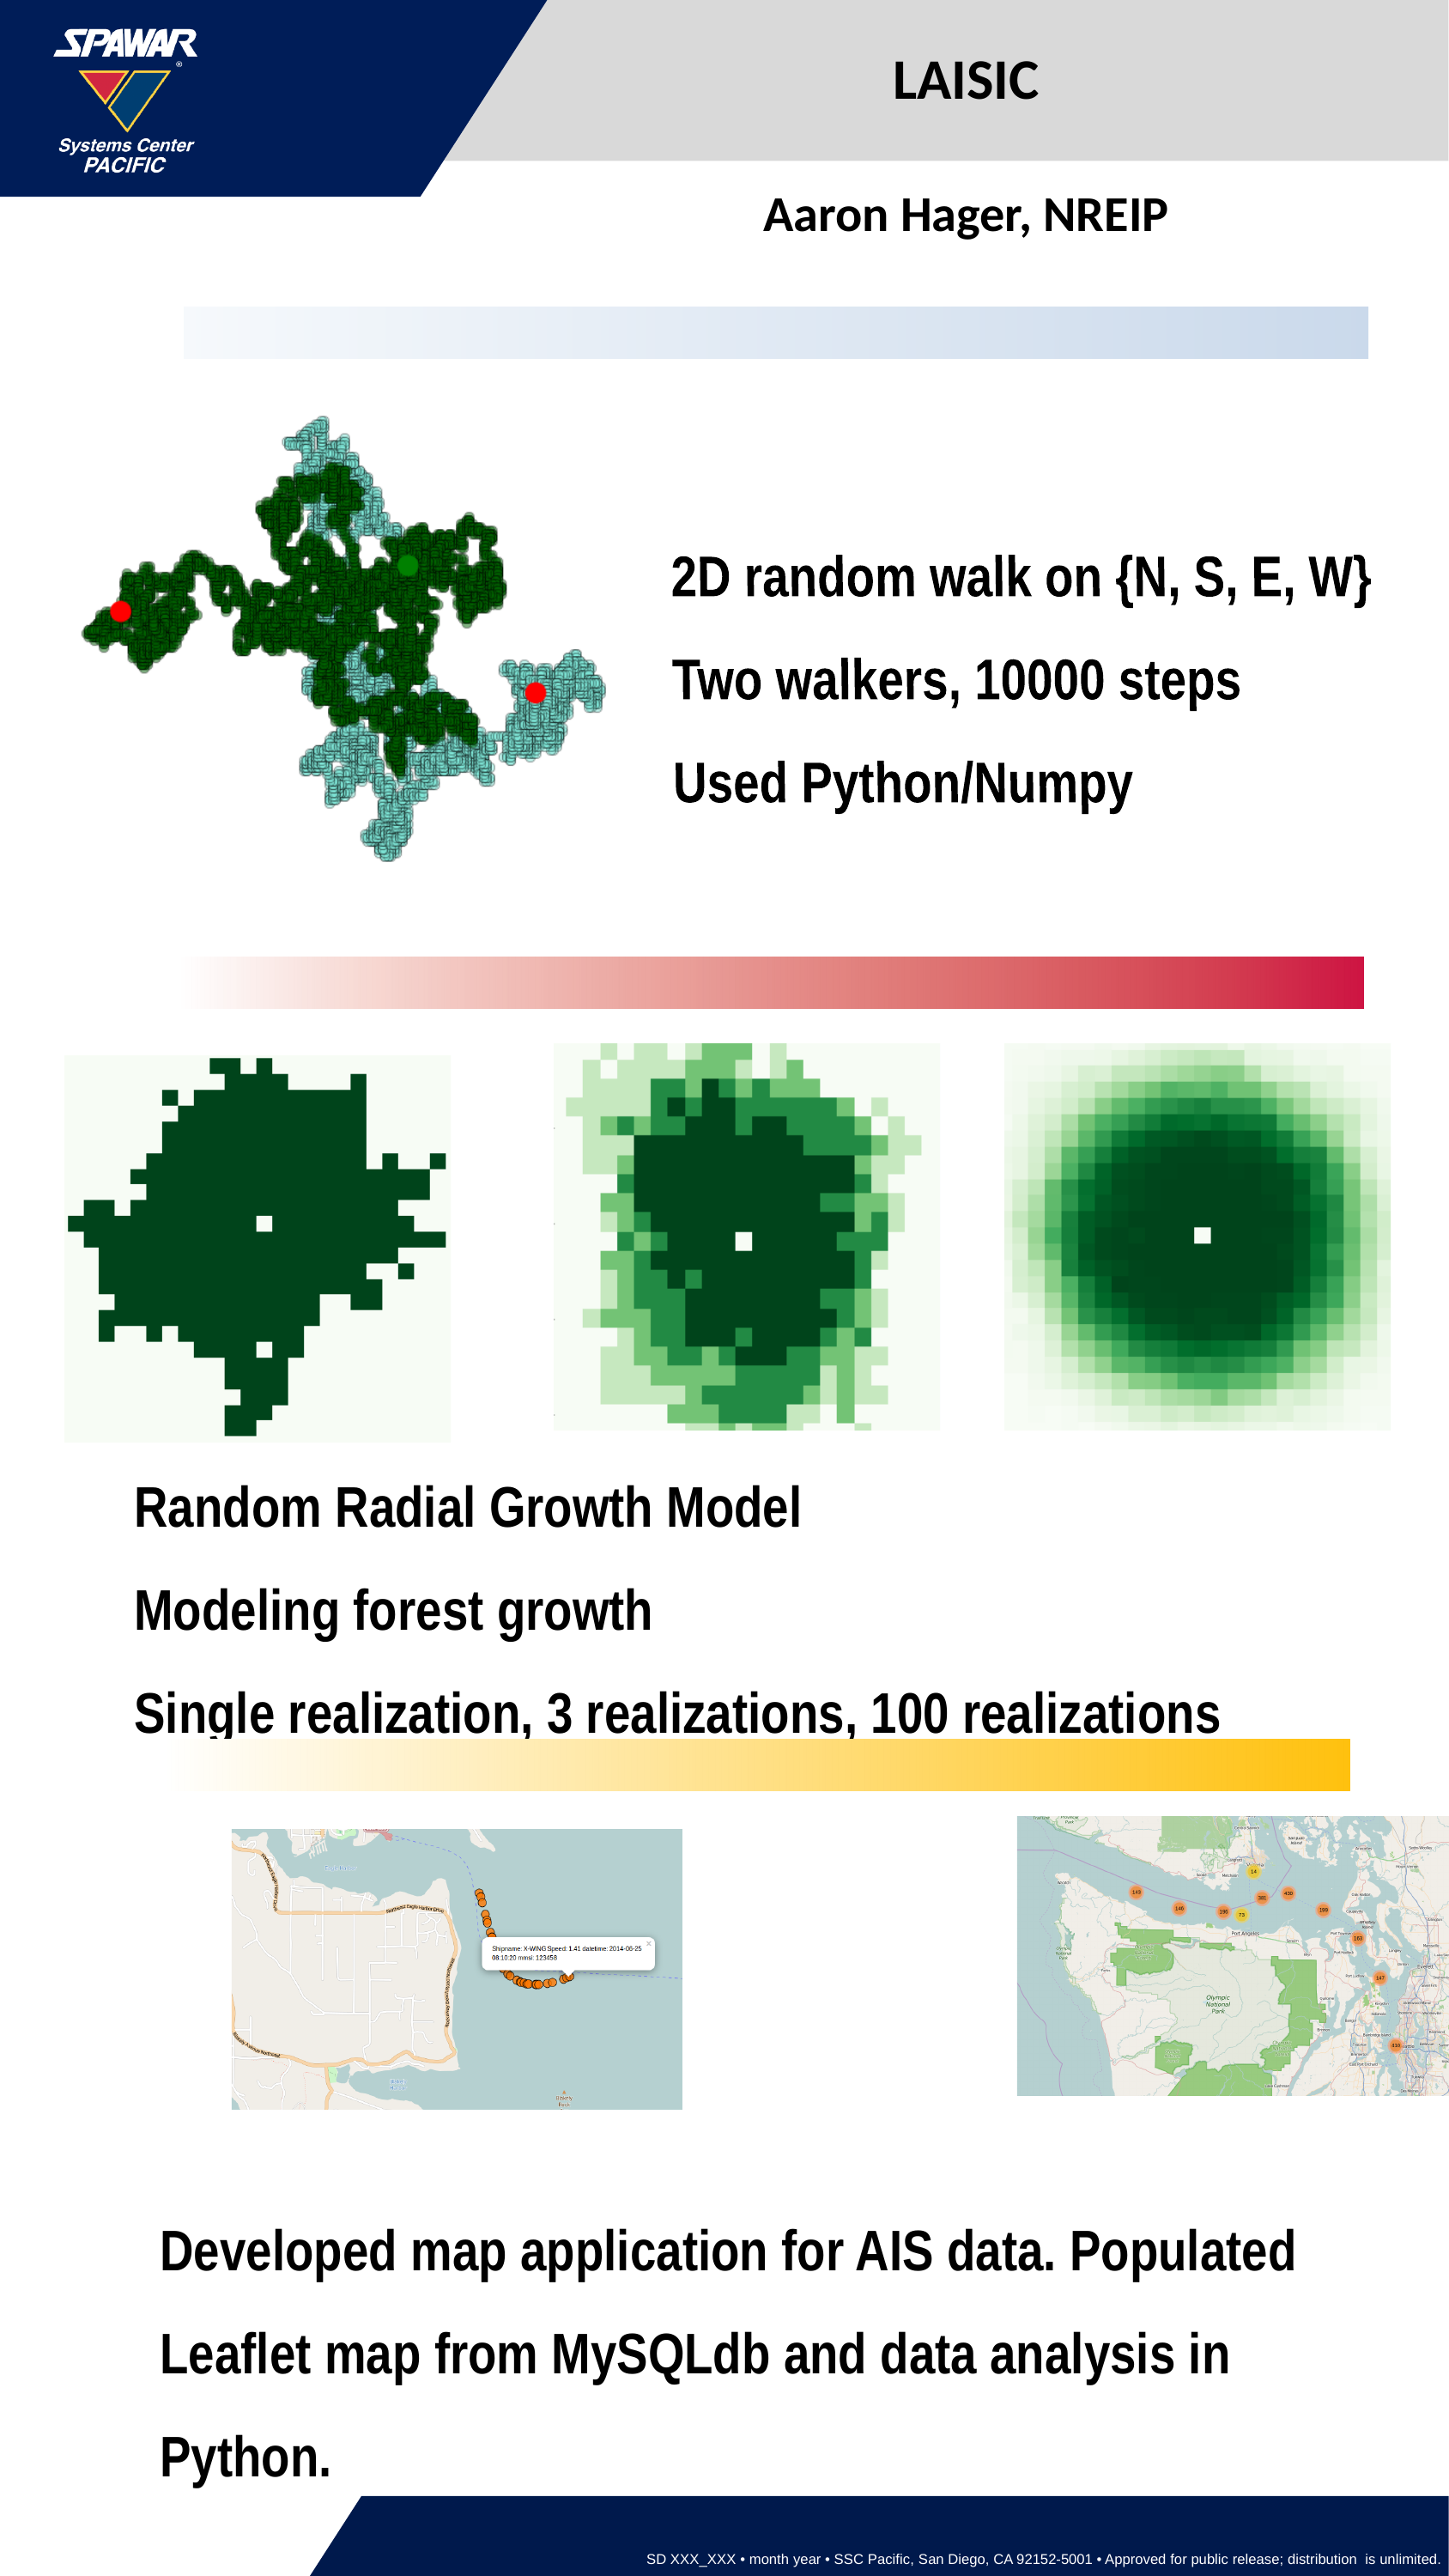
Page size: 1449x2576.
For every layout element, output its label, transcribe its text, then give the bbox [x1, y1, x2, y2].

picture [64, 1055, 452, 1443]
text_box Aaron Hager, NREIP [530, 175, 1402, 248]
picture [165, 1739, 1350, 1791]
text_box Random Radial Growth Model Modeling forest growth Single realization, 3 realizations, 100 realizations [121, 1430, 1352, 1752]
picture [1016, 1816, 1449, 2096]
picture [179, 957, 1364, 1009]
text_box LAISIC [530, 35, 1402, 118]
picture [1004, 1043, 1391, 1431]
picture [554, 1043, 941, 1431]
picture [39, 7, 214, 188]
text_box [184, 307, 1369, 359]
picture [77, 399, 619, 872]
picture [231, 1829, 683, 2110]
text_box Developed map application for AIS data. Populated Leaflet map from MySQLdb and data analysis in Python. [147, 2172, 1378, 2494]
text_box 2D random walk on {N, S, E, W} Two walkers, 10000 steps Used Python/Numpy [657, 498, 1391, 820]
